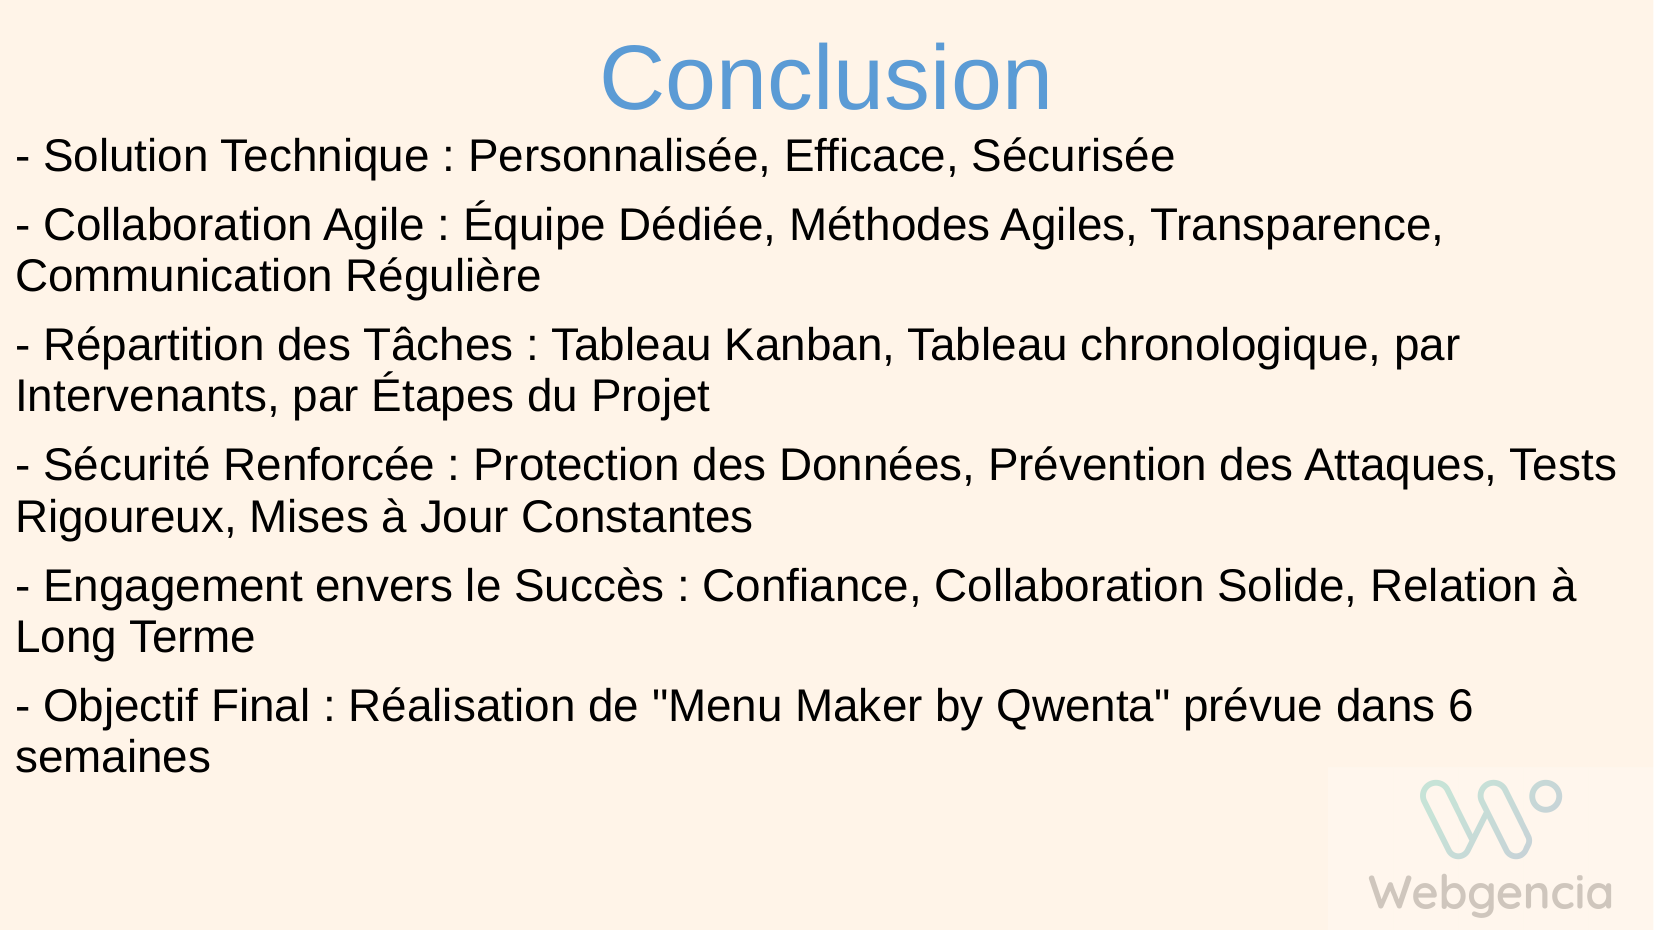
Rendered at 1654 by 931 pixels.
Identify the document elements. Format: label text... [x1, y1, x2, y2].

text_box - Solution Technique : Personnalisée, Efficace, Sécurisée - Collaboration Agile : Équipe Dédiée, Méthodes Agiles, Transparence, Communication Régulière - Répartition des Tâches : Tableau Kanban, Tableau chronologique, par Intervenants, par Étapes du Projet - Sécurité Renforcée : Protection des Données, Prévention des Attaques, Tests Rigoureux, Mises à Jour Constantes - Engagement envers le Succès : Confiance, Collaboration Solide, Relation à Long Terme - Objectif Final : Réalisation de "Menu Maker by Qwenta" prévue dans 6 semaines [0, 122, 1647, 790]
picture [1328, 767, 1654, 931]
title Conclusion [82, 0, 1571, 122]
